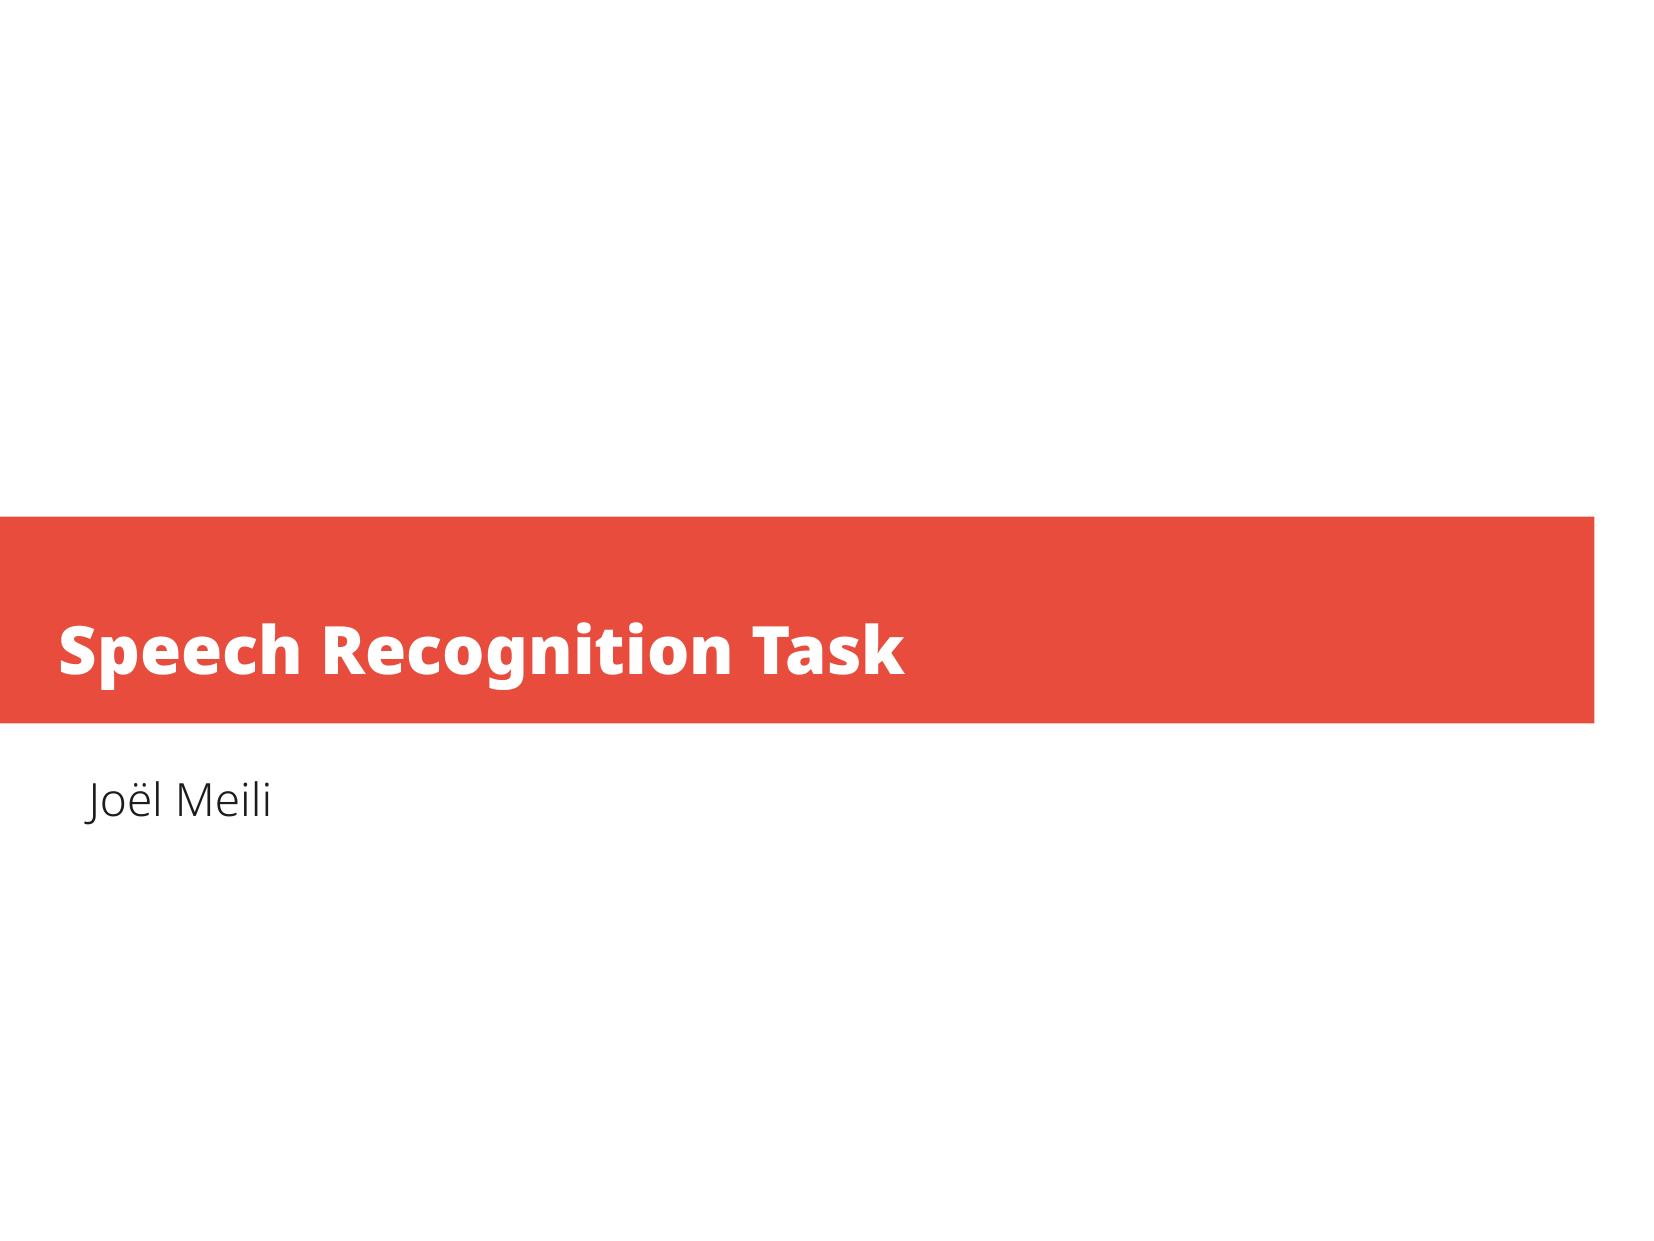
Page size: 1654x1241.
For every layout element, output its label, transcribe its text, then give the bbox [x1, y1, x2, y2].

subtitle Joël Meili [88, 767, 1595, 1182]
title Speech Recognition Task [59, 546, 1595, 694]
